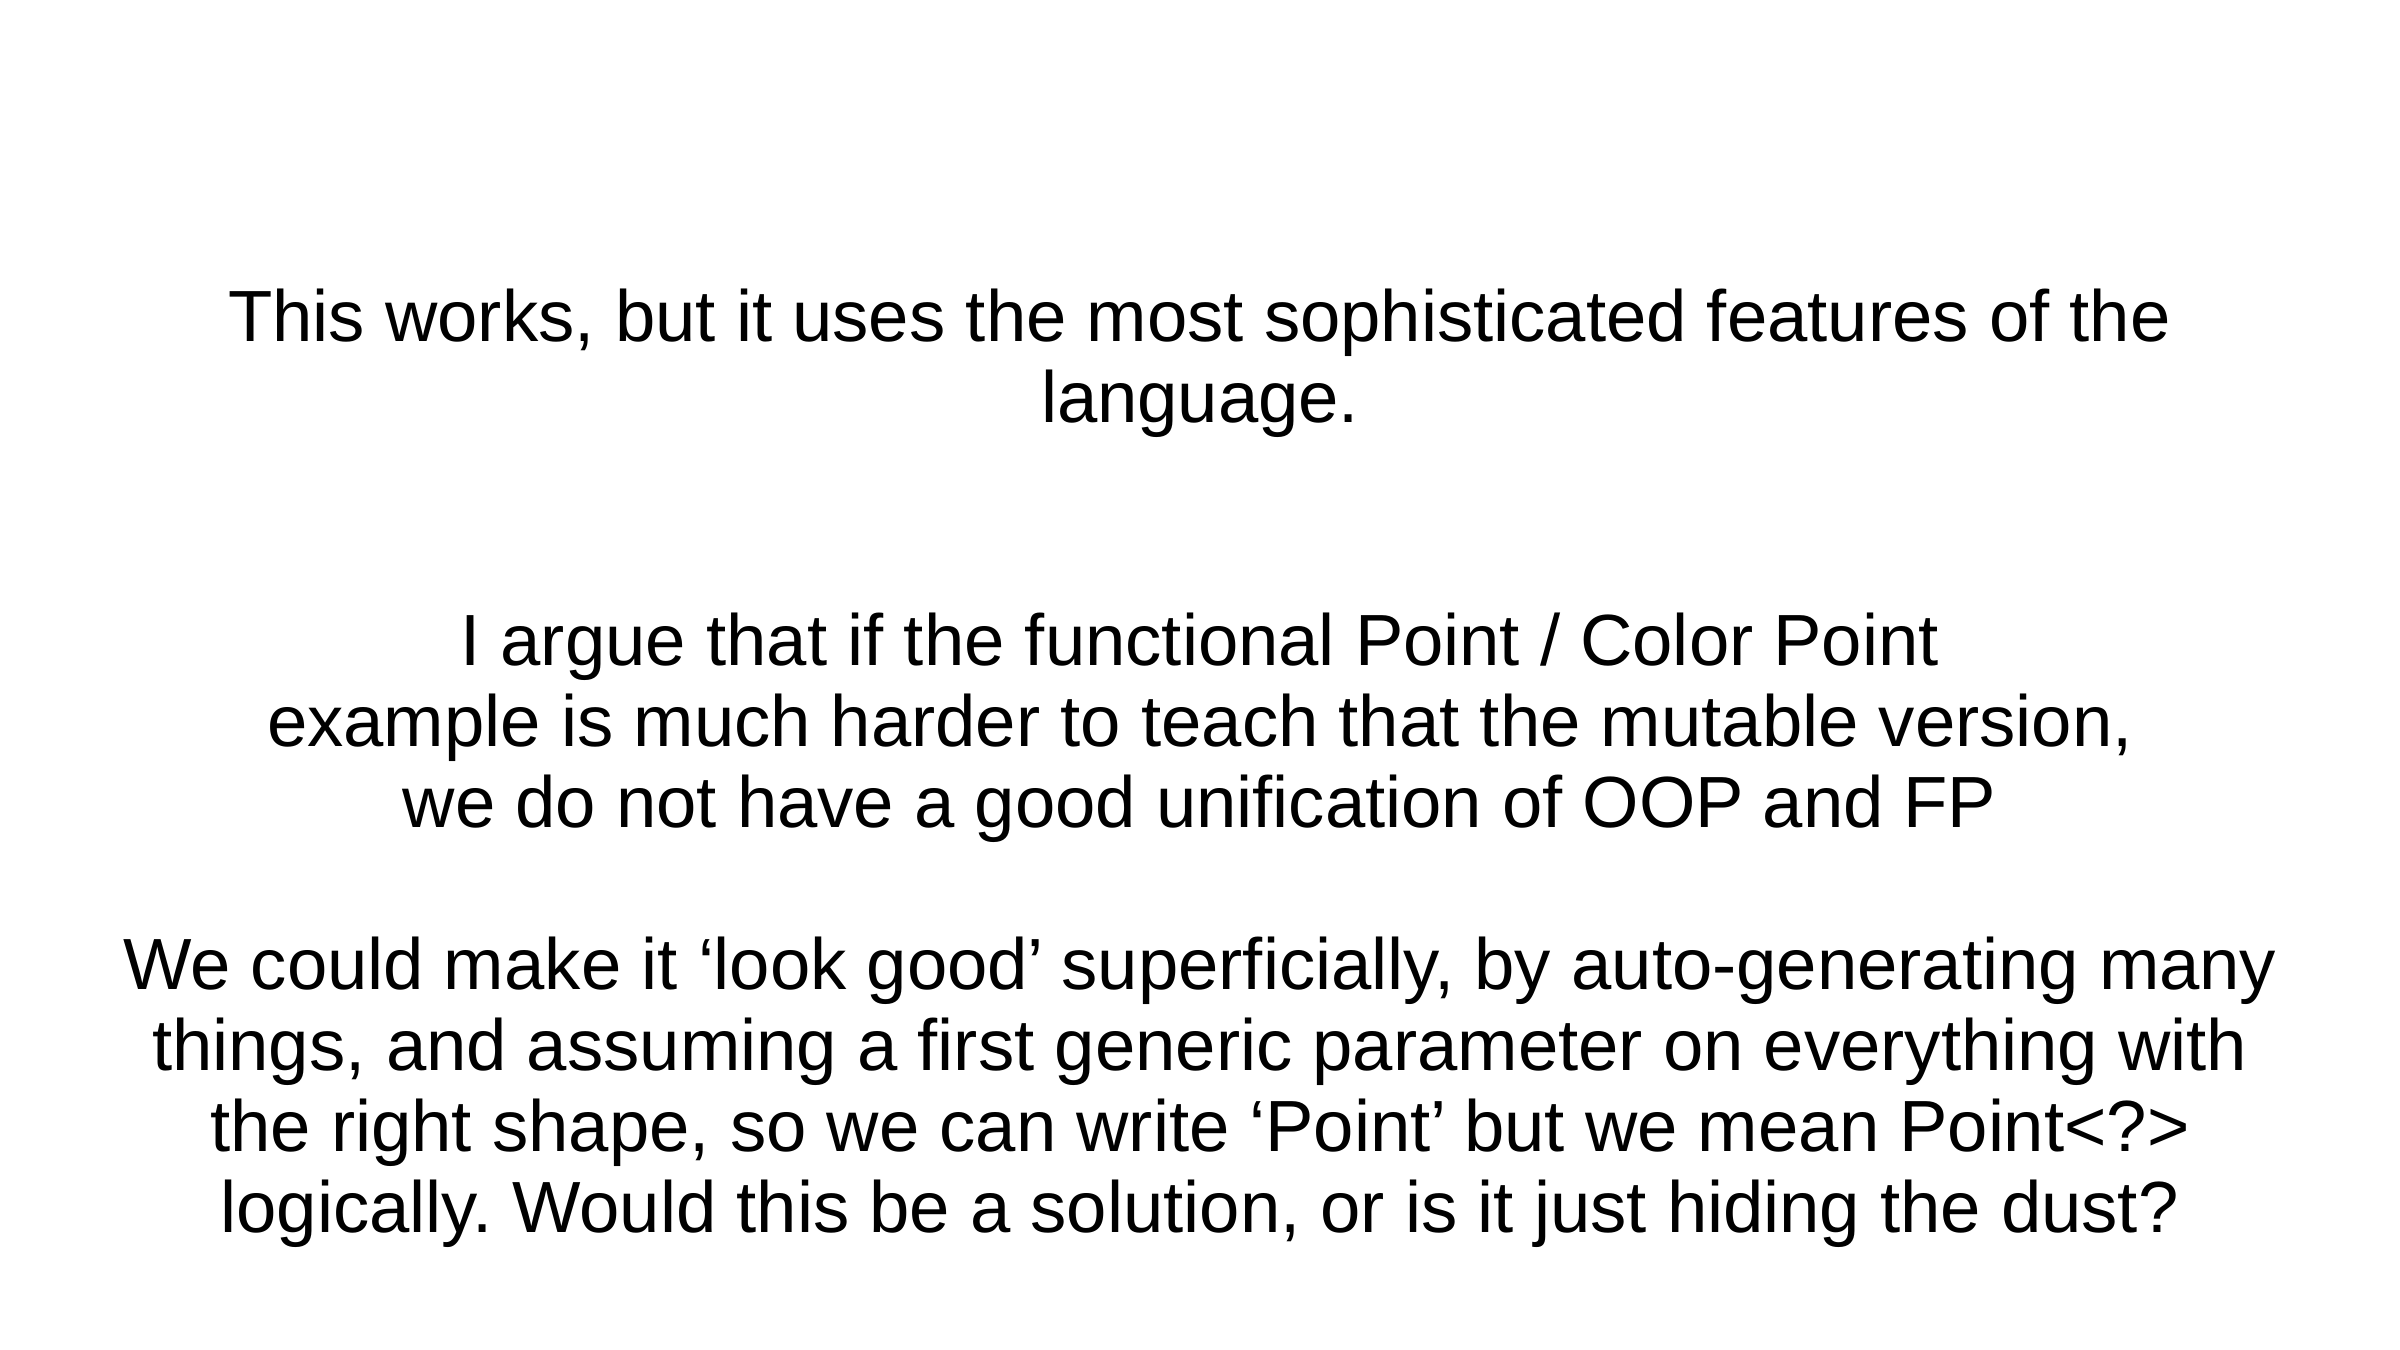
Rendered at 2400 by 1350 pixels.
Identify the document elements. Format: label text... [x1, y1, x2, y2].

subtitle This works, but it uses the most sophisticated features of the language. I argue that if the functional Point / Color Point example is much harder to teach that the mutable version, we do not have a good unification of OOP and FP We could make it ‘look good’ superficially, by auto-generating many things, and assuming a first generic parameter on everything with the right shape, so we can write ‘Point’ but we mean Point<?> logically. Would this be a solution, or is it just hiding the dust? [120, 275, 2280, 1248]
